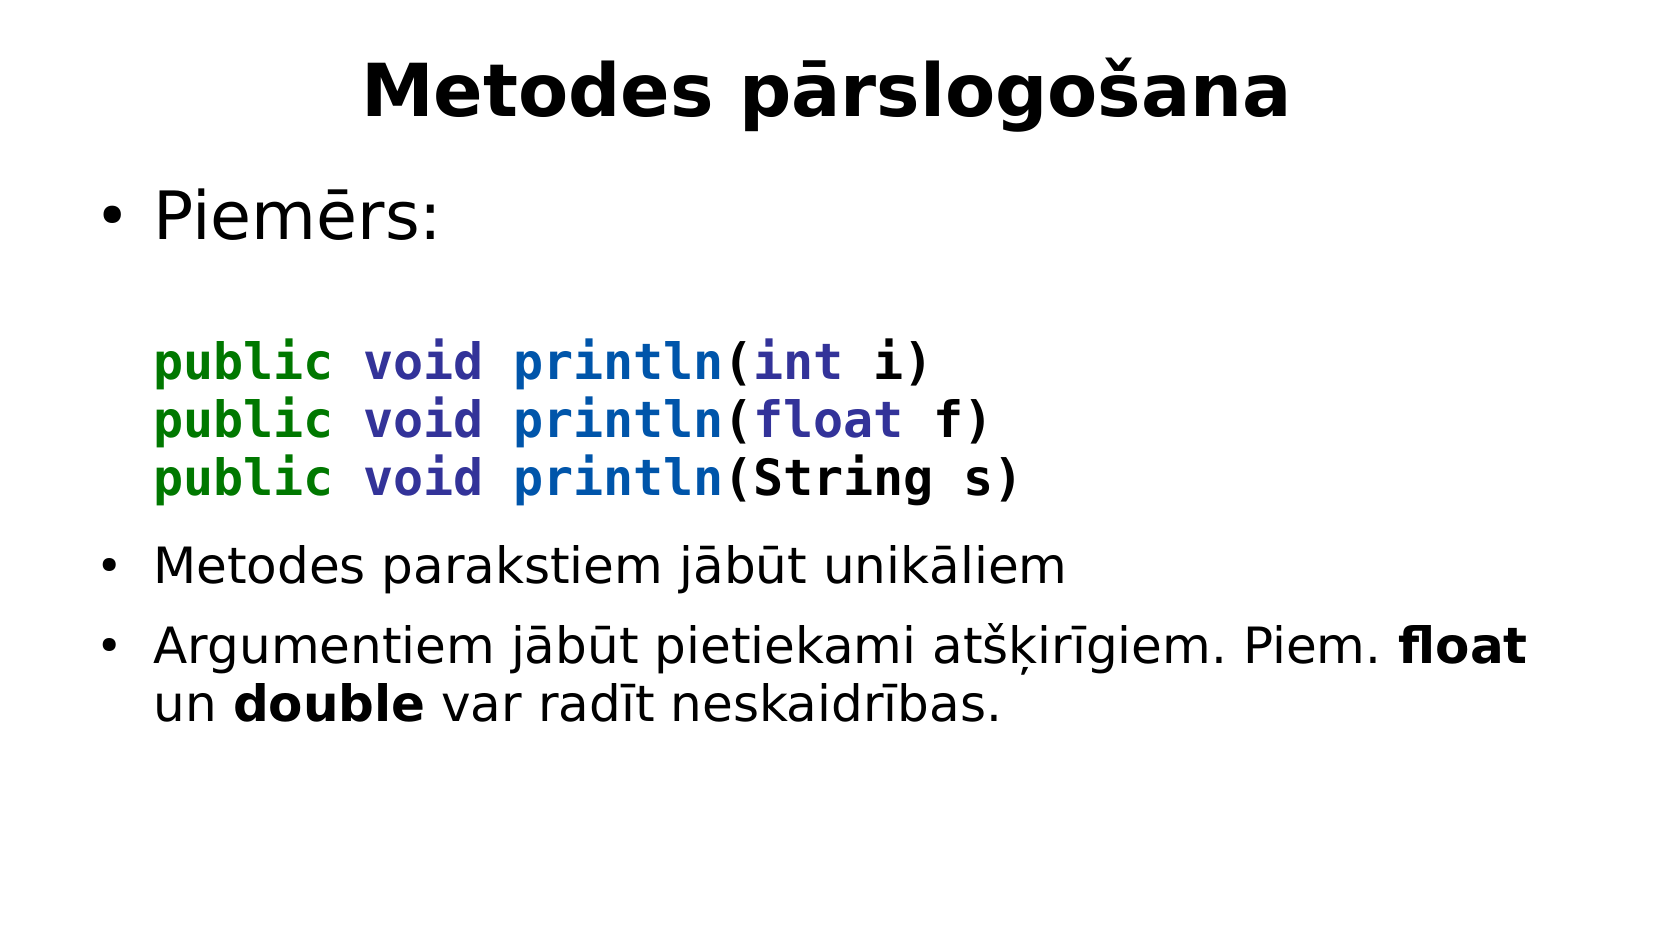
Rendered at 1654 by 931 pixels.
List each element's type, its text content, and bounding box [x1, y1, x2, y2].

list Piemērs: public void println(int i) public void println(float f) public void println(String s) Metodes parakstiem jābūt unikāliem Argumentiem jābūt pietiekami atšķirīgiem. Piem. float un double var radīt neskaidrības. [82, 177, 1607, 869]
title Metodes pārslogošana [82, 49, 1571, 135]
